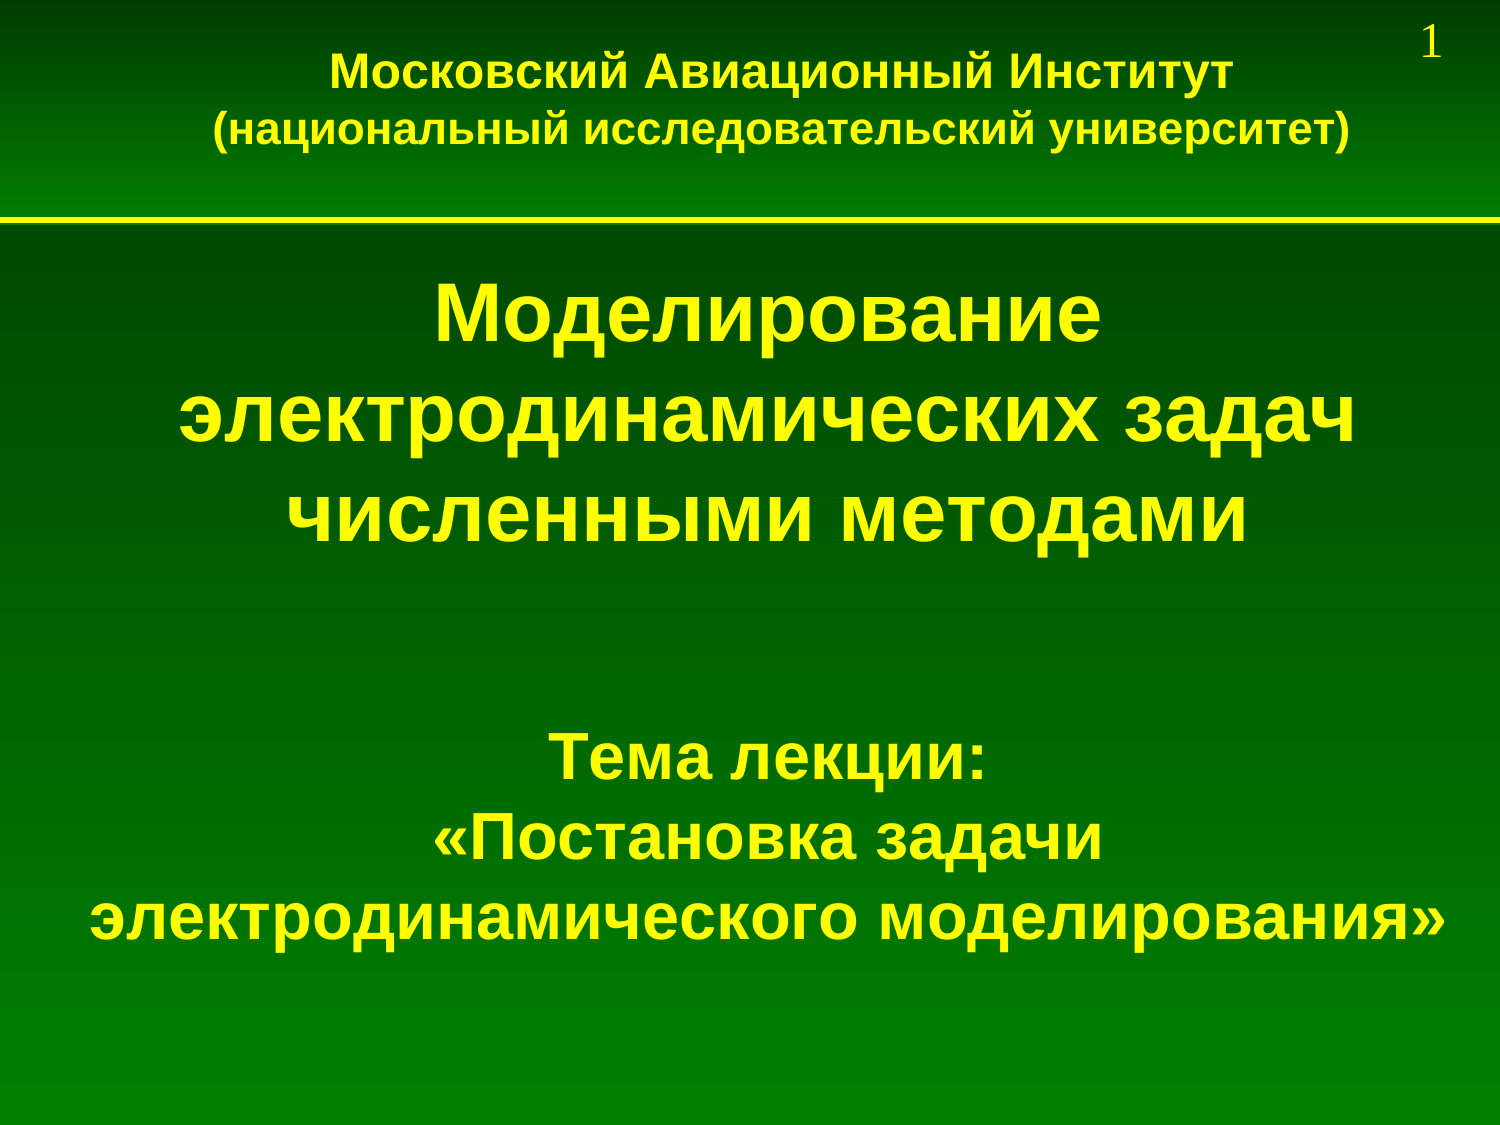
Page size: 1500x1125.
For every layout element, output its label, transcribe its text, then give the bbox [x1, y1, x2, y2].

text_box Московский Авиационный Институт (национальный исследовательский университет) [153, 31, 1411, 162]
text_box Моделирование электродинамических задач численными методами [37, 207, 1500, 608]
text_box Тема лекции: «Постановка задачи электродинамического моделирования» [37, 633, 1500, 1033]
